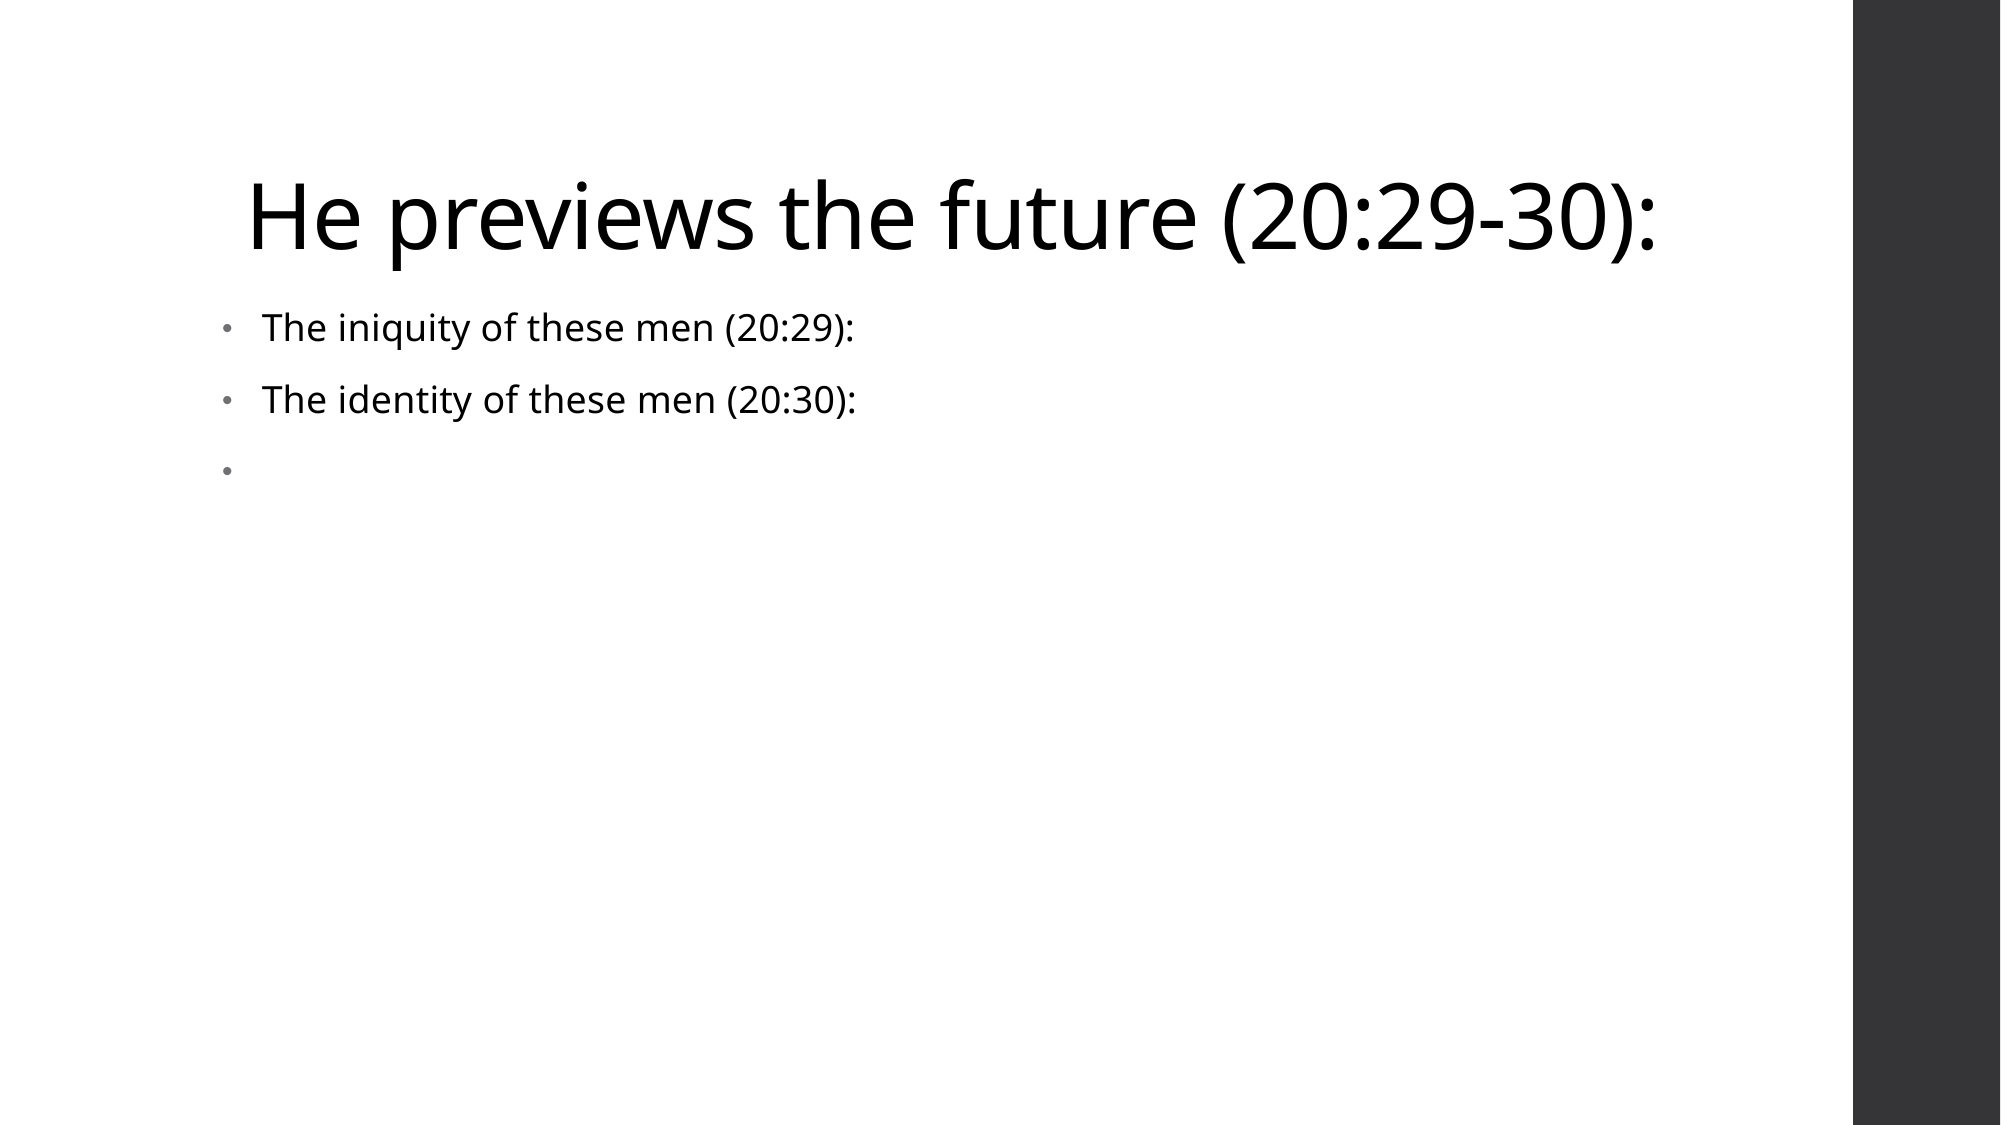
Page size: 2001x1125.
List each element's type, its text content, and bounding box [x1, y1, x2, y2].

list The iniquity of these men (20:29): The identity of these men (20:30): [206, 299, 1617, 1014]
title He previews the future (20:29-30): [206, 60, 1797, 278]
